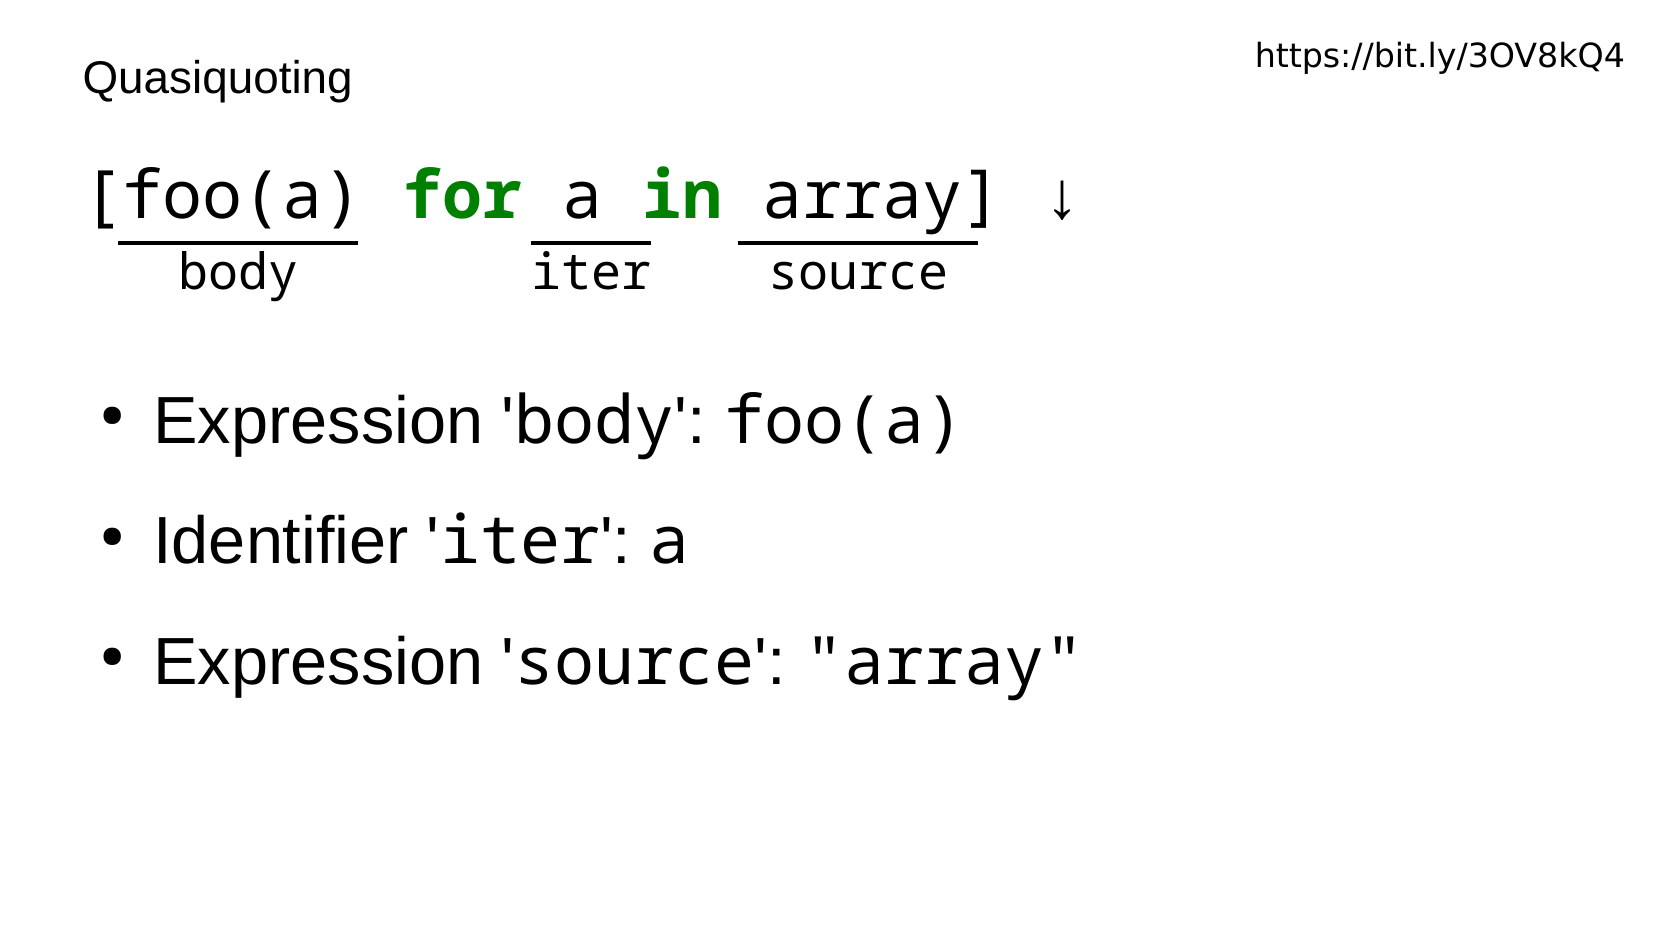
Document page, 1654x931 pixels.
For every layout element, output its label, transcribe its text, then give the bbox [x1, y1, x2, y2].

text_box iter [531, 236, 738, 305]
title Quasiquoting [82, 37, 1571, 119]
list [foo(a) for a in array] ↓ Expression 'body': foo(a) Identifier 'iter': a Expression 'source': "array" [82, 147, 1571, 758]
text_box source [738, 236, 1034, 305]
text_box body [118, 236, 414, 305]
